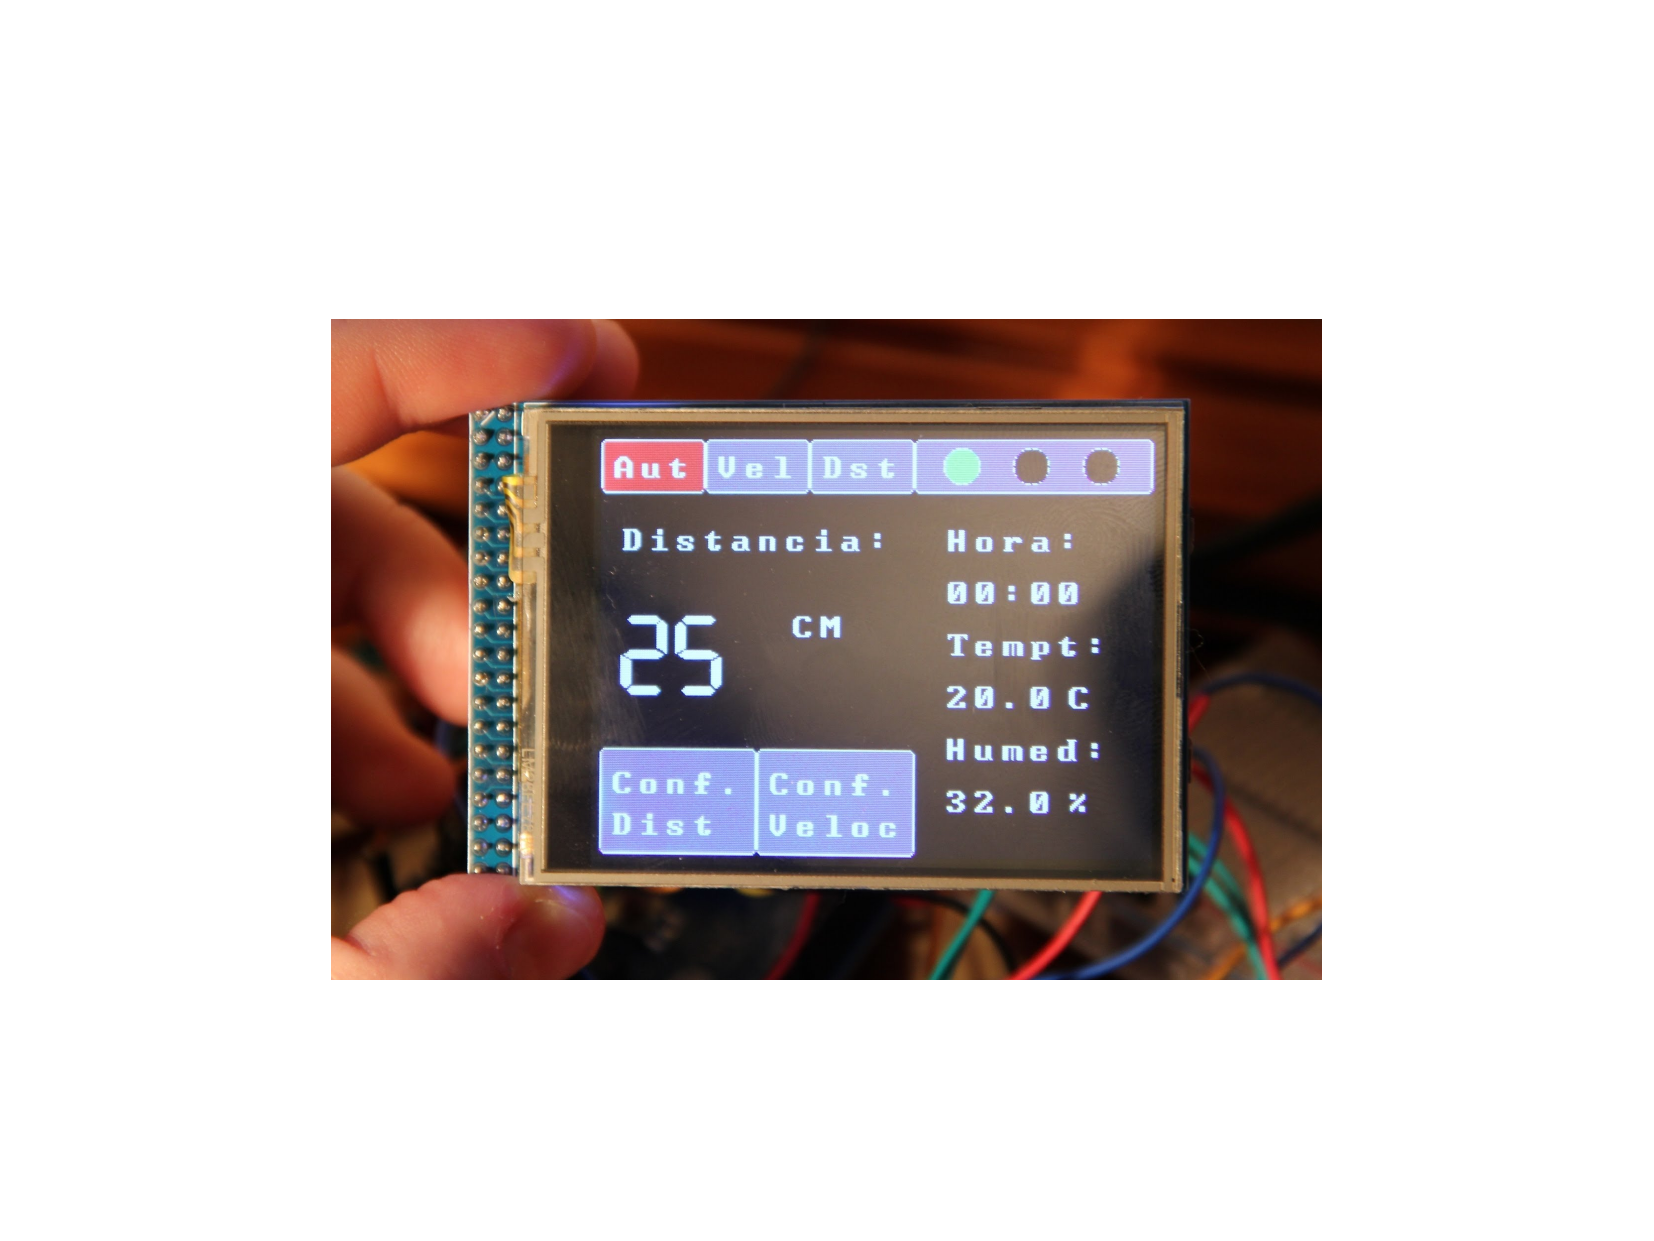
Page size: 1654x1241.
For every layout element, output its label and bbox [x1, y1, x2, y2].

picture [331, 319, 1322, 980]
